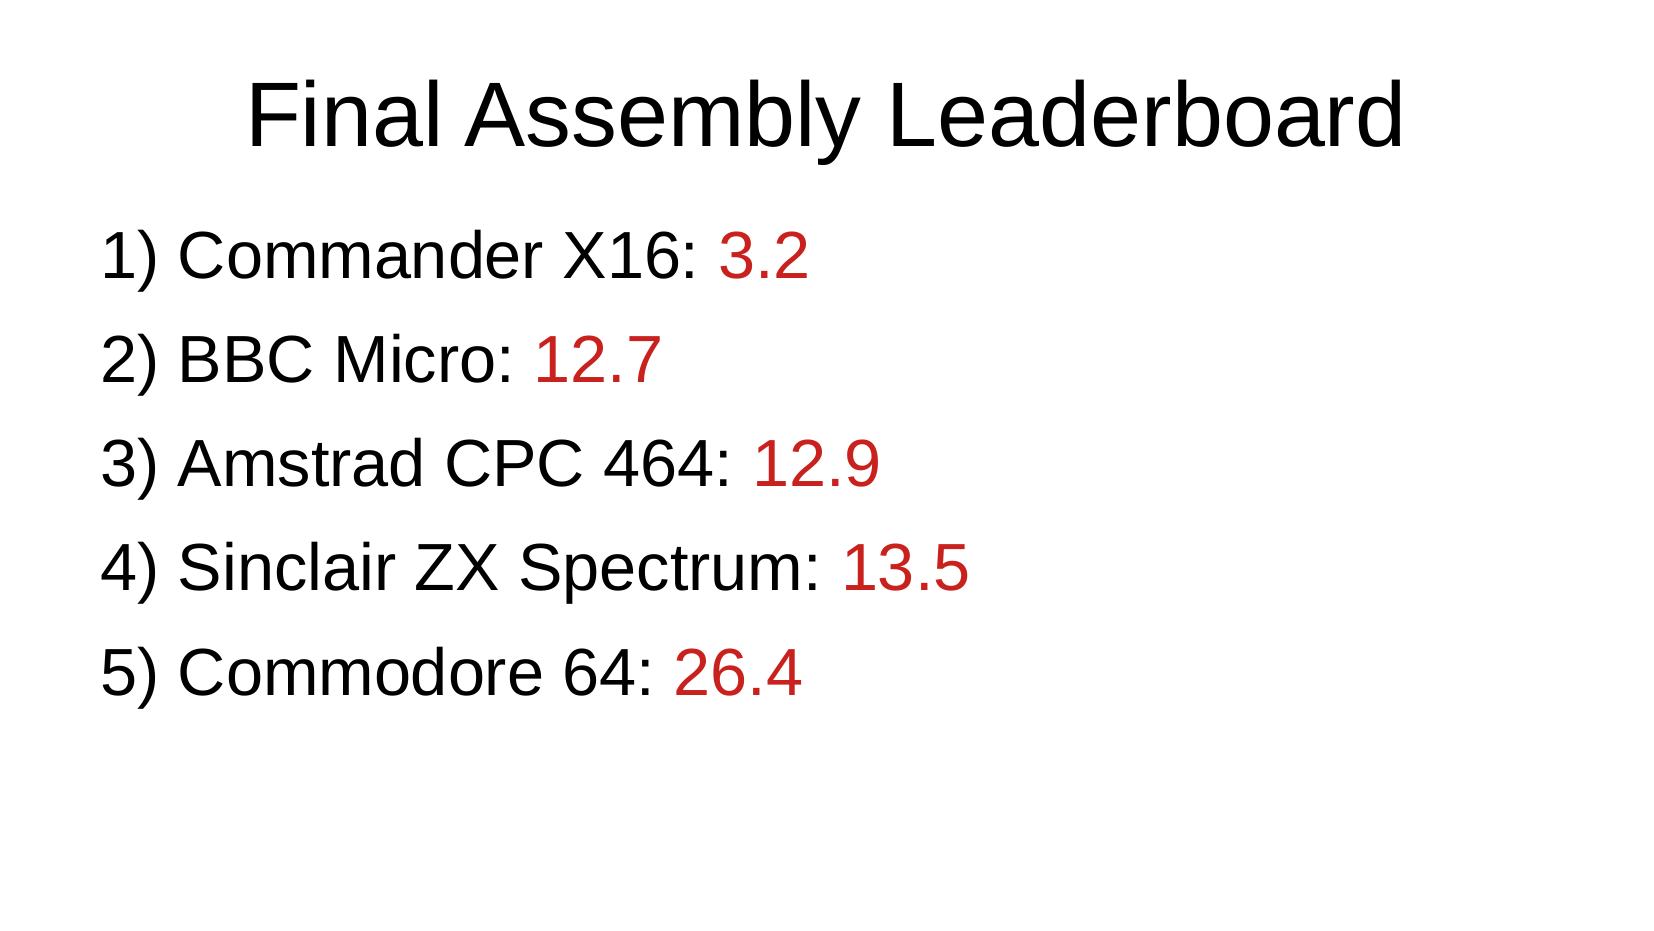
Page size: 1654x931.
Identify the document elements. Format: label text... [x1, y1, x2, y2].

title Final Assembly Leaderboard [82, 37, 1571, 193]
list Commander X16: 3.2 BBC Micro: 12.7 Amstrad CPC 464: 12.9 Sinclair ZX Spectrum: 13.5 Commodore 64: 26.4 [82, 217, 1571, 757]
